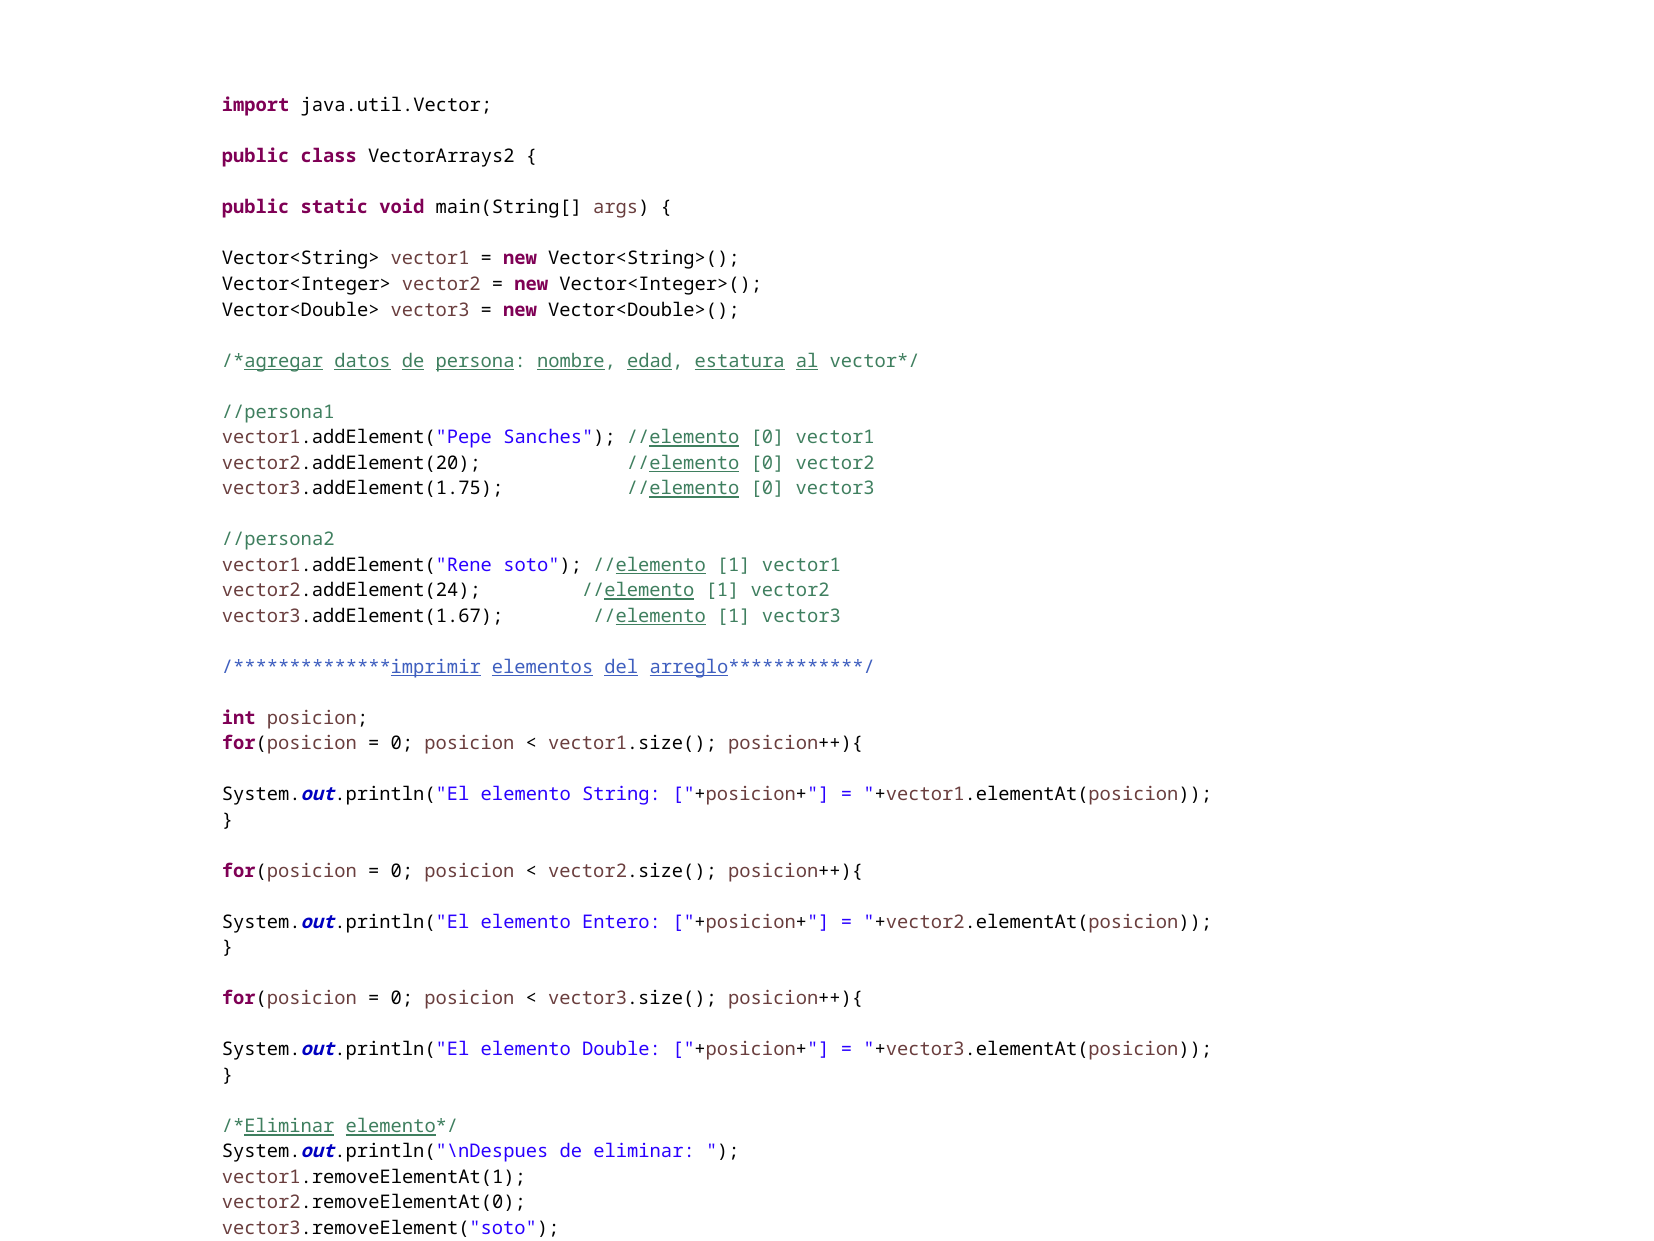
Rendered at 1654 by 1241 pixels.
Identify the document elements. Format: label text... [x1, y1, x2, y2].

text_box import java.util.Vector; public class VectorArrays2 { public static void main(String[] args) { Vector<String> vector1 = new Vector<String>(); Vector<Integer> vector2 = new Vector<Integer>(); Vector<Double> vector3 = new Vector<Double>(); /*agregar datos de persona: nombre, edad, estatura al vector*/ //persona1 vector1.addElement("Pepe Sanches"); //elemento [0] vector1 vector2.addElement(20); //elemento [0] vector2 vector3.addElement(1.75); //elemento [0] vector3 //persona2 vector1.addElement("Rene soto"); //elemento [1] vector1 vector2.addElement(24); //elemento [1] vector2 vector3.addElement(1.67); //elemento [1] vector3 /**************imprimir elementos del arreglo************/ int posicion; for(posicion = 0; posicion < vector1.size(); posicion++){ System.out.println("El elemento String: ["+posicion+"] = "+vector1.elementAt(posicion)); } for(posicion = 0; posicion < vector2.size(); posicion++){ System.out.println("El elemento Entero: ["+posicion+"] = "+vector2.elementAt(posicion)); } for(posicion = 0; posicion < vector3.size(); posicion++){ System.out.println("El elemento Double: ["+posicion+"] = "+vector3.elementAt(posicion)); } /*Eliminar elemento*/ System.out.println("\nDespues de eliminar: "); vector1.removeElementAt(1); vector2.removeElementAt(0); vector3.removeElement("soto"); /*********************************SALIDA********************************/ for(posicion = 0; posicion < vector1.size(); posicion++){ //System.out.println("El elemento: ["+posicion+"] = "+vector1.elementAt(posicion)); System.out.println("El elemento String: ["+posicion+"] = "+vector1.get(posicion)); } for(posicion = 0; posicion < vector2.size(); posicion++){ //System.out.println("El elemento: ["+posicion+"] = "+vector1.elementAt(posicion)); System.out.println("El elemento Entero: ["+posicion+"] = "+vector2.get(posicion)); } for(posicion = 0; posicion < vector3.size(); posicion++){ //System.out.println("El elemento: ["+posicion+"] = "+vector1.elementAt(posicion)); System.out.println("El elemento Double: ["+posicion+"] = "+vector3.get(posicion)); } } } [207, 59, 1447, 1241]
